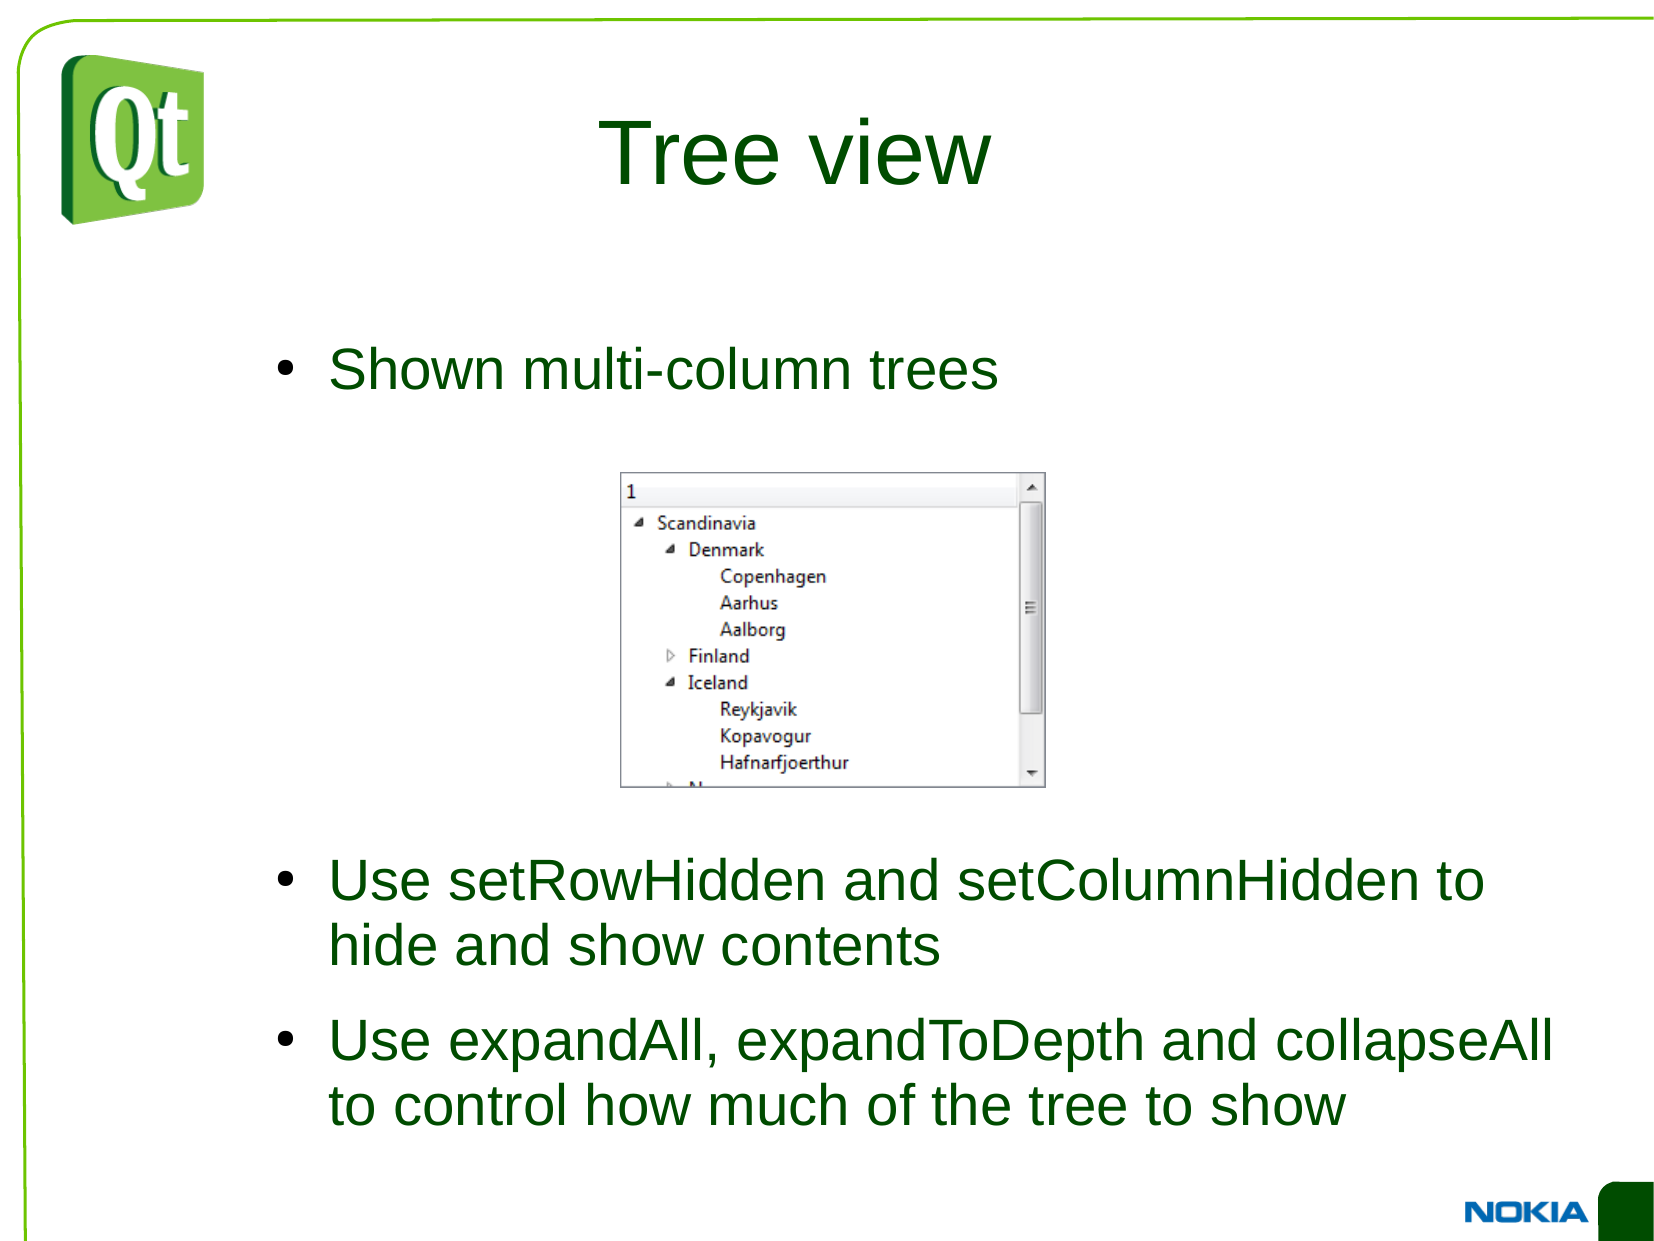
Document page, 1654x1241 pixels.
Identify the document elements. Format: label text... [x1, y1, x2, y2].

picture [620, 472, 1046, 789]
list Shown multi-column trees Use setRowHidden and setColumnHidden to hide and show contents Use expandAll, expandToDepth and collapseAll to control how much of the tree to show [257, 336, 1577, 1137]
picture [61, 55, 204, 225]
title Tree view [257, 56, 1333, 250]
picture [1465, 1201, 1589, 1223]
